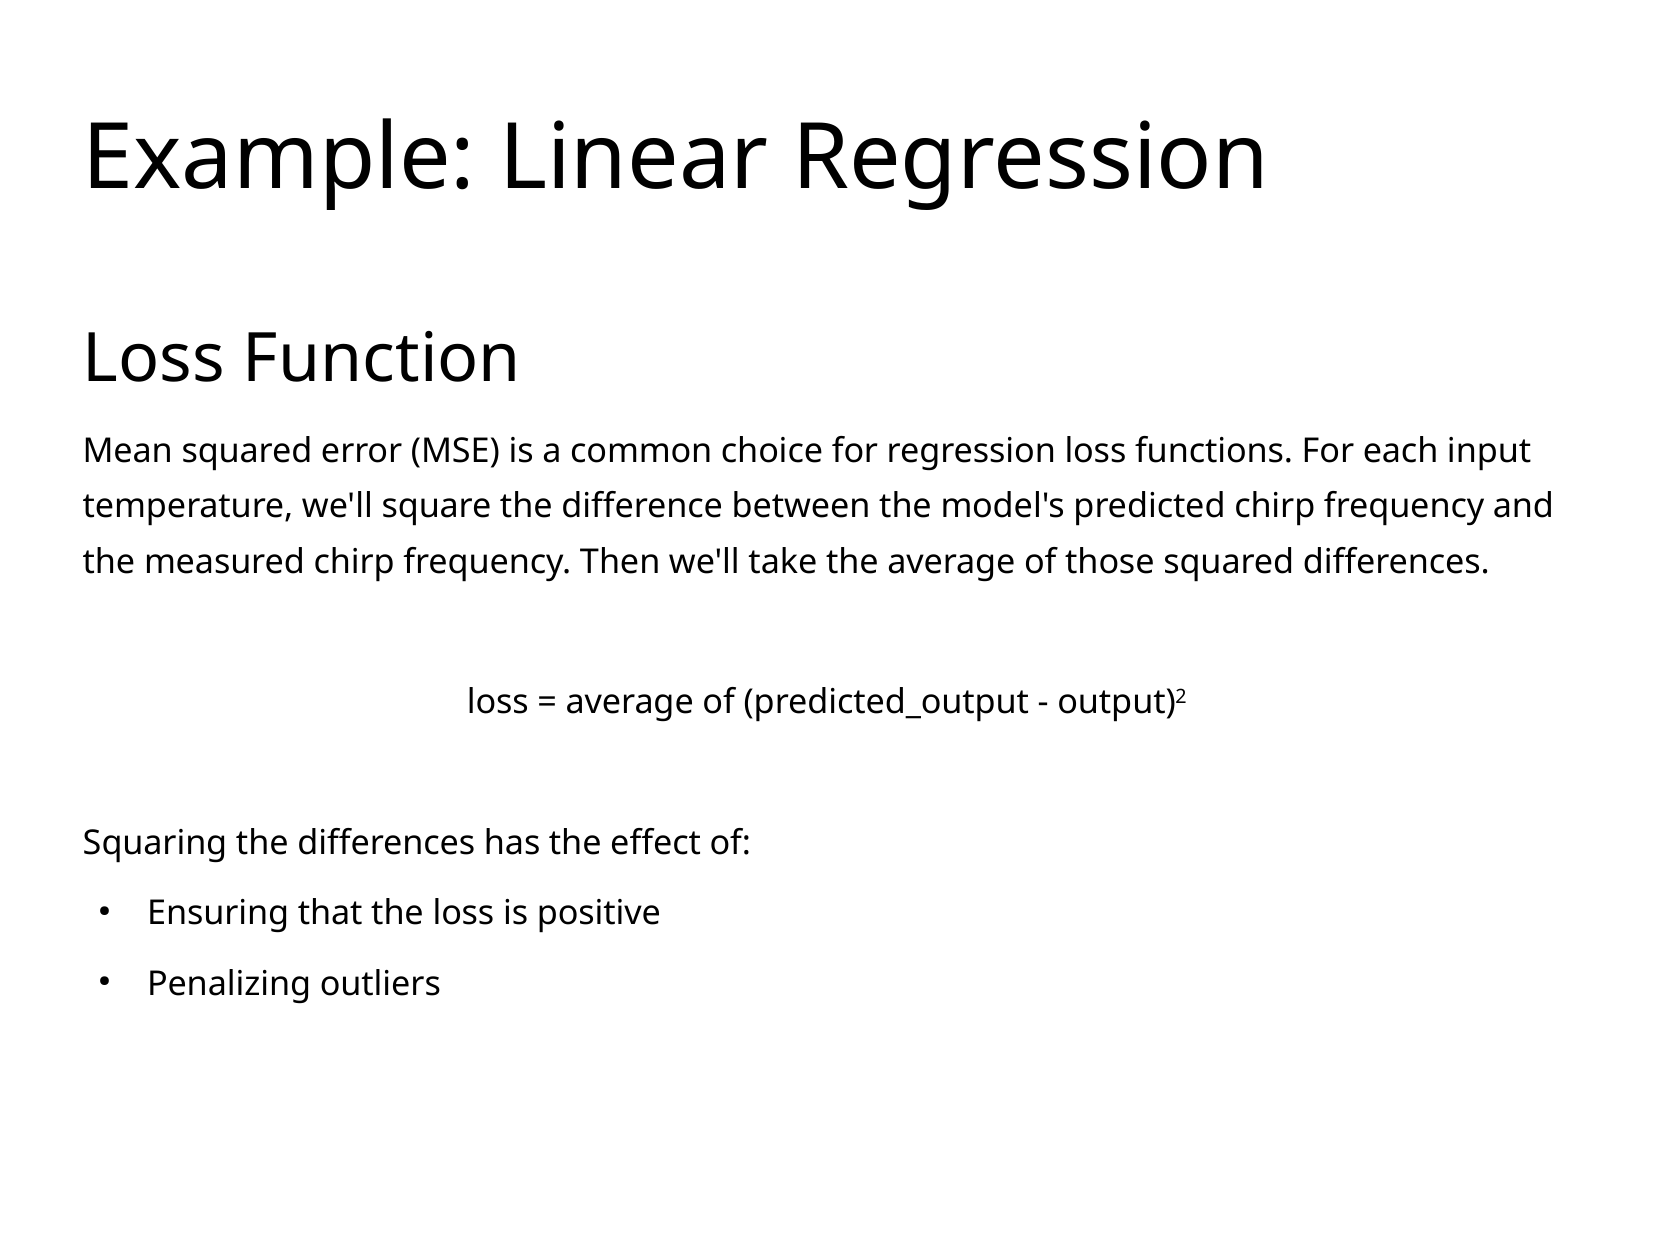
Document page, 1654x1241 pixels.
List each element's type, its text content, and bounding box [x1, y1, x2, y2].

list Loss Function Mean squared error (MSE) is a common choice for regression loss functions. For each input temperature, we'll square the difference between the model's predicted chirp frequency and the measured chirp frequency. Then we'll take the average of those squared differences. loss = average of (predicted_output - output)2 Squaring the differences has the effect of: Ensuring that the loss is positive Penalizing outliers [82, 290, 1571, 1010]
title Example: Linear Regression [82, 49, 1571, 257]
